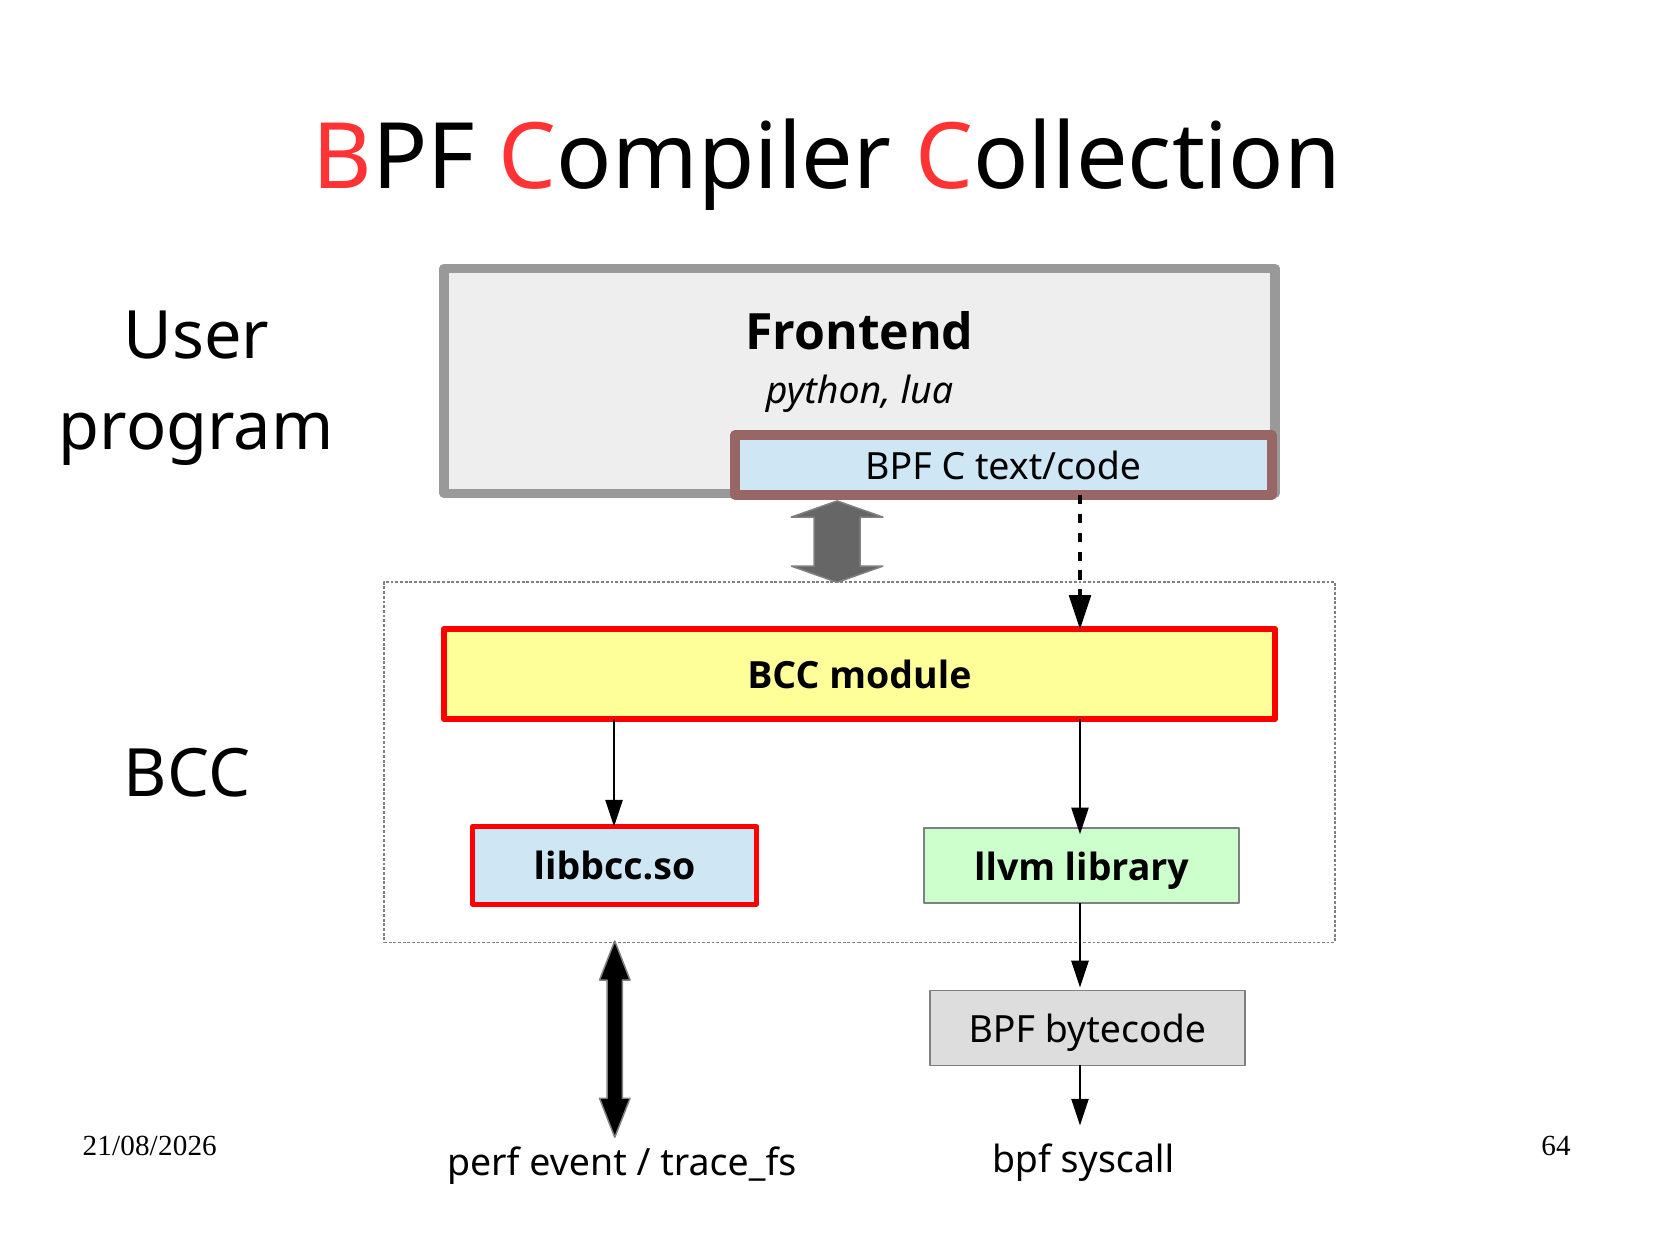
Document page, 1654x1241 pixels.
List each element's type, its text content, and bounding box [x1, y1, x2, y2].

title BPF Compiler Collection [82, 49, 1571, 257]
text_box libbcc.so [472, 826, 757, 905]
text_box [599, 940, 631, 1128]
text_box BPF bytecode [930, 990, 1246, 1066]
text_box BCC [109, 717, 264, 813]
text_box [791, 500, 883, 583]
text_box BCC module [444, 629, 1276, 720]
text_box Frontend python, lua [444, 268, 1276, 494]
text_box BPF C text/code [735, 435, 1272, 496]
text_box llvm library [924, 828, 1240, 904]
text_box bpf syscall [977, 1125, 1176, 1186]
text_box User program [44, 280, 323, 457]
text_box perf event / trace_fs [432, 1128, 793, 1189]
